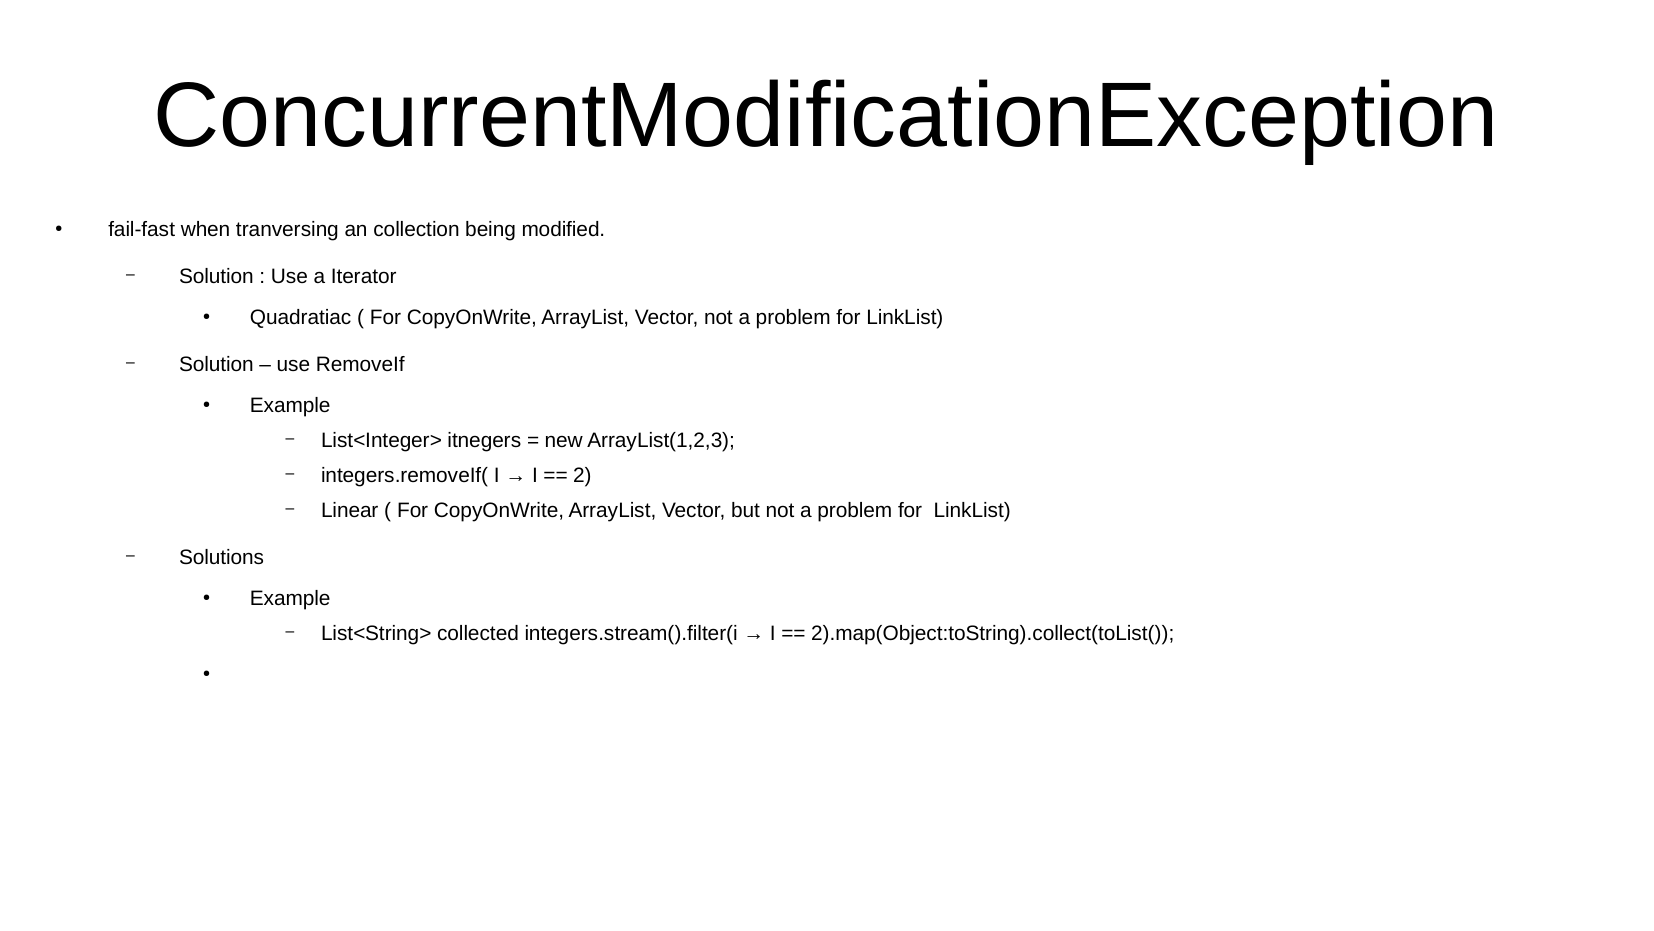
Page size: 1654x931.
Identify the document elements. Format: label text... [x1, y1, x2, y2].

list fail-fast when tranversing an collection being modified. Solution : Use a Iterator Quadratiac ( For CopyOnWrite, ArrayList, Vector, not a problem for LinkList) Solution – use RemoveIf Example List<Integer> itnegers = new ArrayList(1,2,3); integers.removeIf( I → I == 2) Linear ( For CopyOnWrite, ArrayList, Vector, but not a problem for LinkList) Solutions Example List<String> collected integers.stream().filter(i → I == 2).map(Object:toString).collect(toList()); [37, 217, 1571, 901]
title ConcurrentModificationException [82, 37, 1571, 193]
